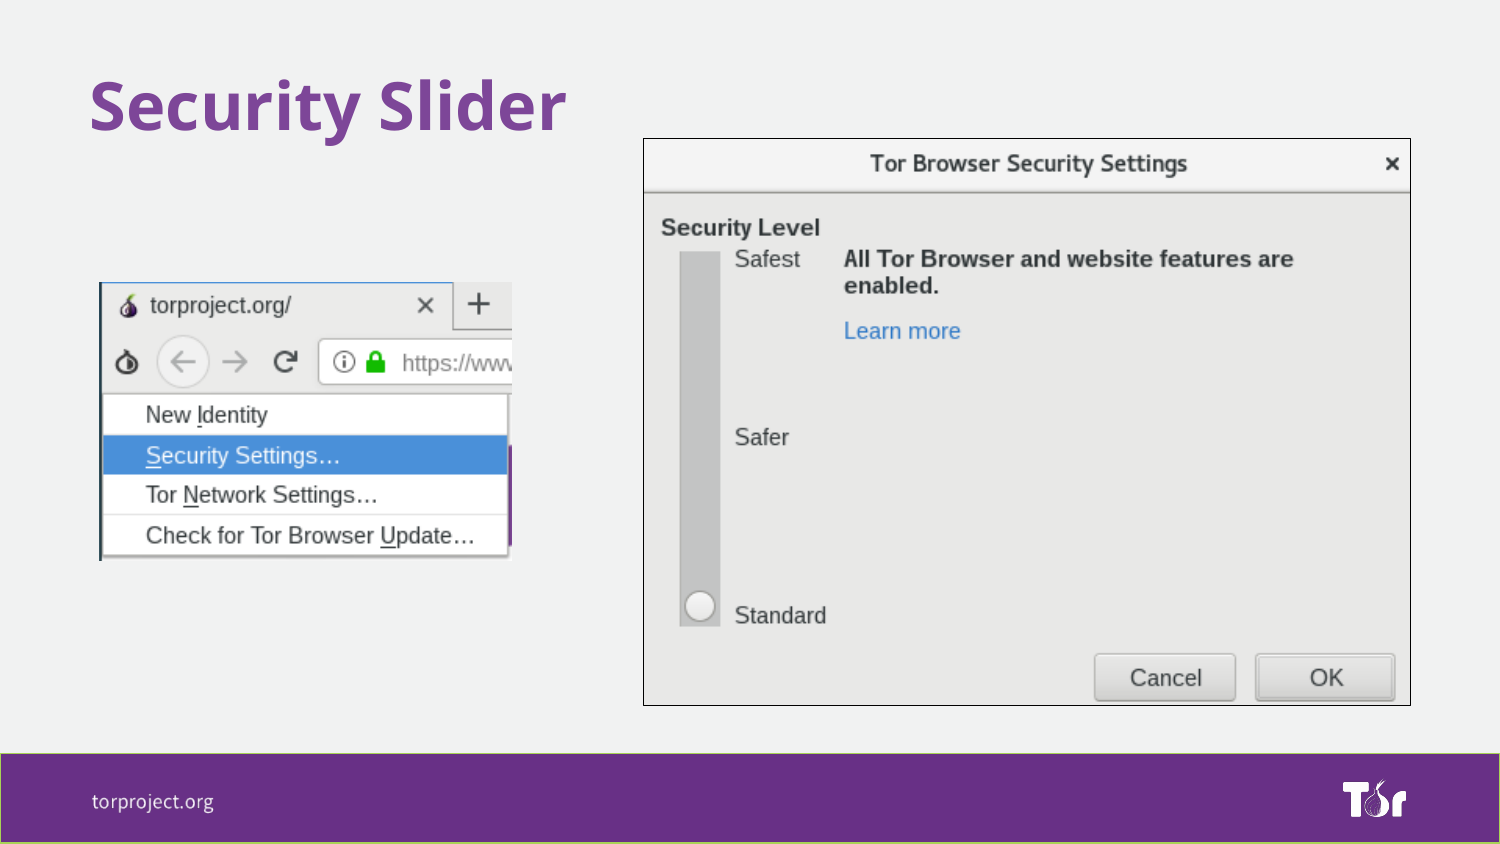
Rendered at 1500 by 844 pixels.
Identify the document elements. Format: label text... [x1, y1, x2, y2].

picture [1343, 778, 1406, 817]
picture [75, 780, 604, 821]
picture [644, 139, 1410, 705]
picture [99, 282, 512, 561]
text_box Security Slider [74, 33, 1425, 174]
